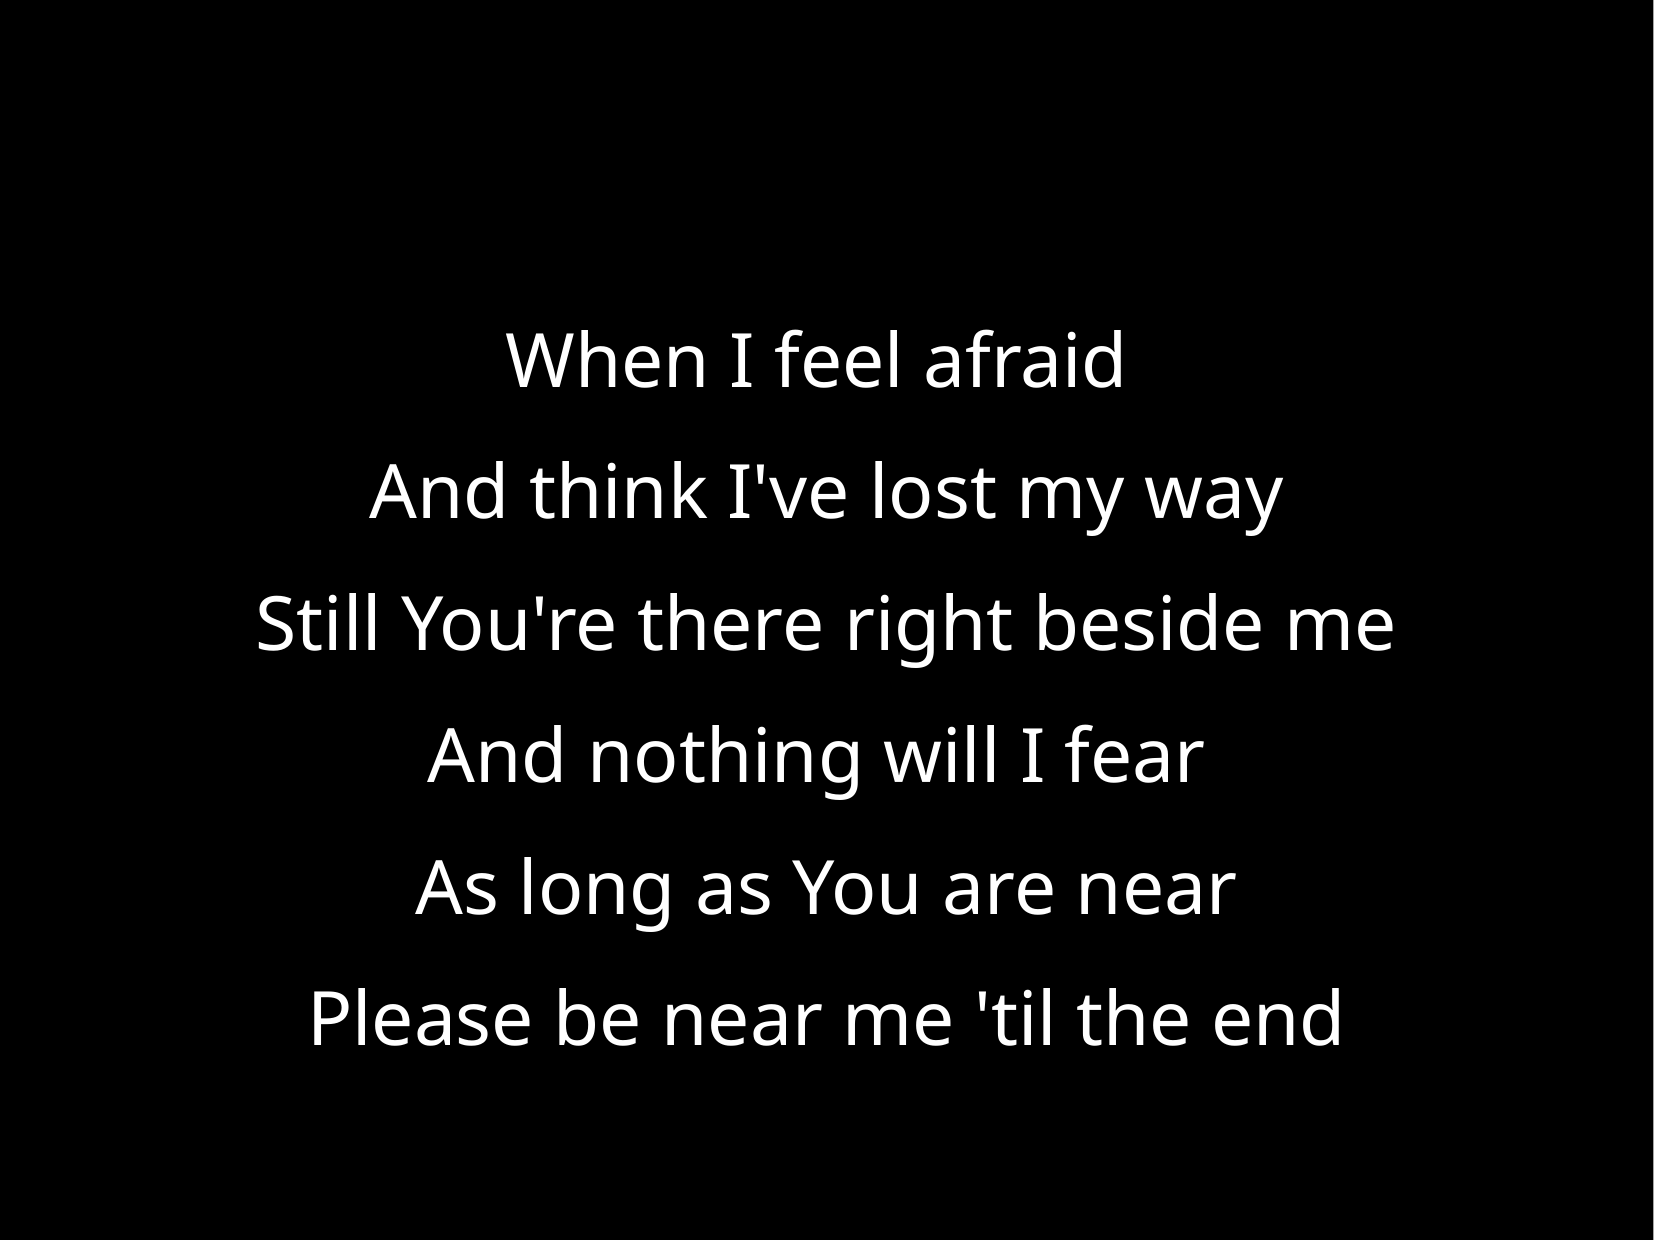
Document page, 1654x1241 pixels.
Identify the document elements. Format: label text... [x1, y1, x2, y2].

list When I feel afraid And think I've lost my way Still You're there right beside me And nothing will I fear As long as You are near Please be near me 'til the end [0, 307, 1654, 1229]
